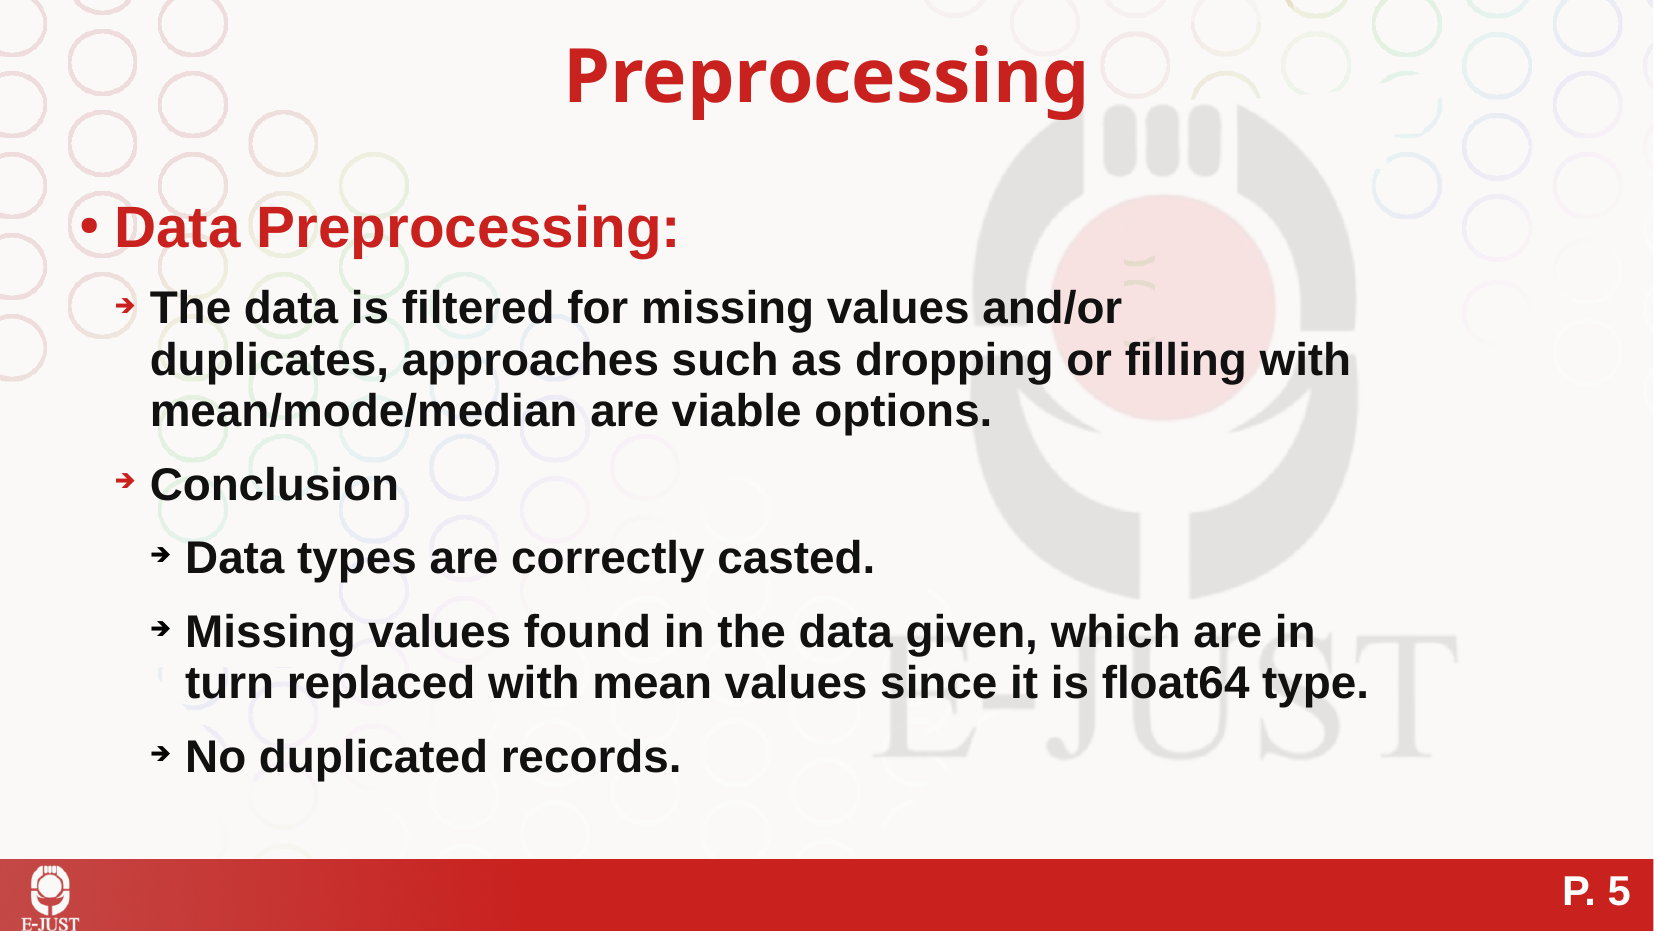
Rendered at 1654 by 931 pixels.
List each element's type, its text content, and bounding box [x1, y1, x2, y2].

picture [0, 0, 1654, 931]
text_box P. <number> [1368, 860, 1646, 922]
text_box Data Preprocessing: The data is filtered for missing values and/or duplicates, approaches such as dropping or filling with mean/mode/median are viable options. Conclusion Data types are correctly casted. Missing values found in the data given, which are in turn replaced with mean values since it is float64 type. No duplicated records. [64, 187, 1388, 790]
text_box Preprocessing [32, 14, 1622, 139]
